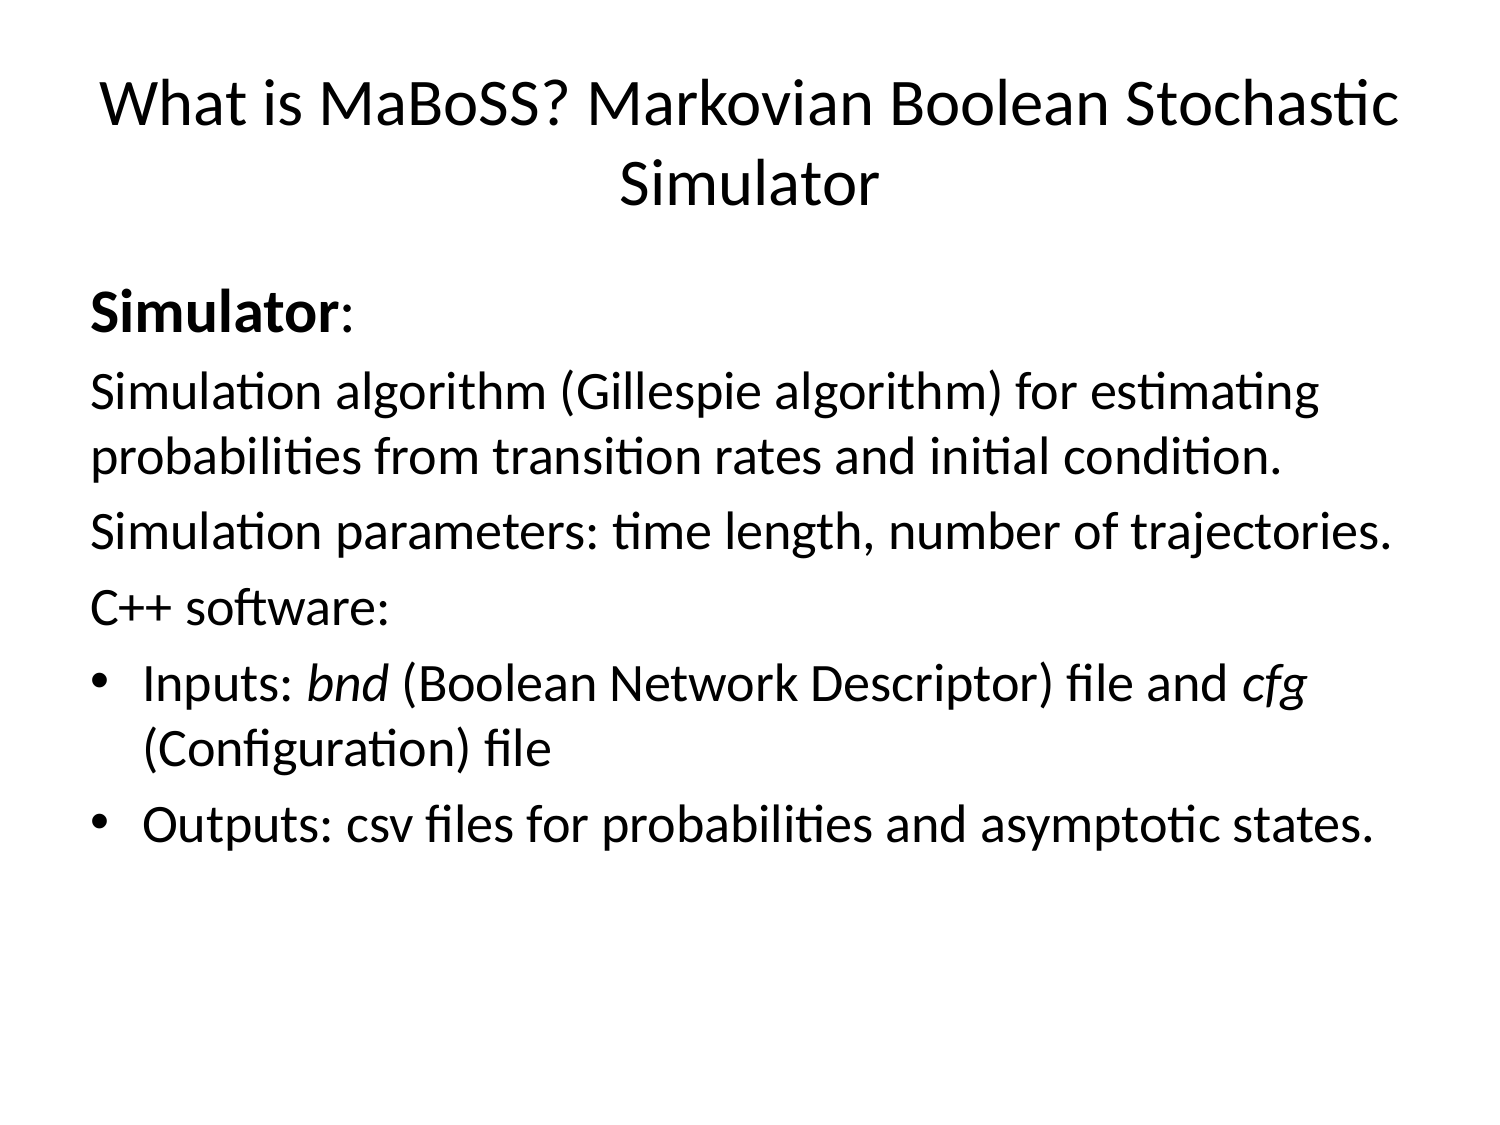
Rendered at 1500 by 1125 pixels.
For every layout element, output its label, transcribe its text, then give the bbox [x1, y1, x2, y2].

list Simulator: Simulation algorithm (Gillespie algorithm) for estimating probabilities from transition rates and initial condition. Simulation parameters: time length, number of trajectories. C++ software: Inputs: bnd (Boolean Network Descriptor) file and cfg (Configuration) file Outputs: csv files for probabilities and asymptotic states. [75, 262, 1425, 1005]
title What is MaBoSS? Markovian Boolean Stochastic Simulator [75, 45, 1426, 233]
